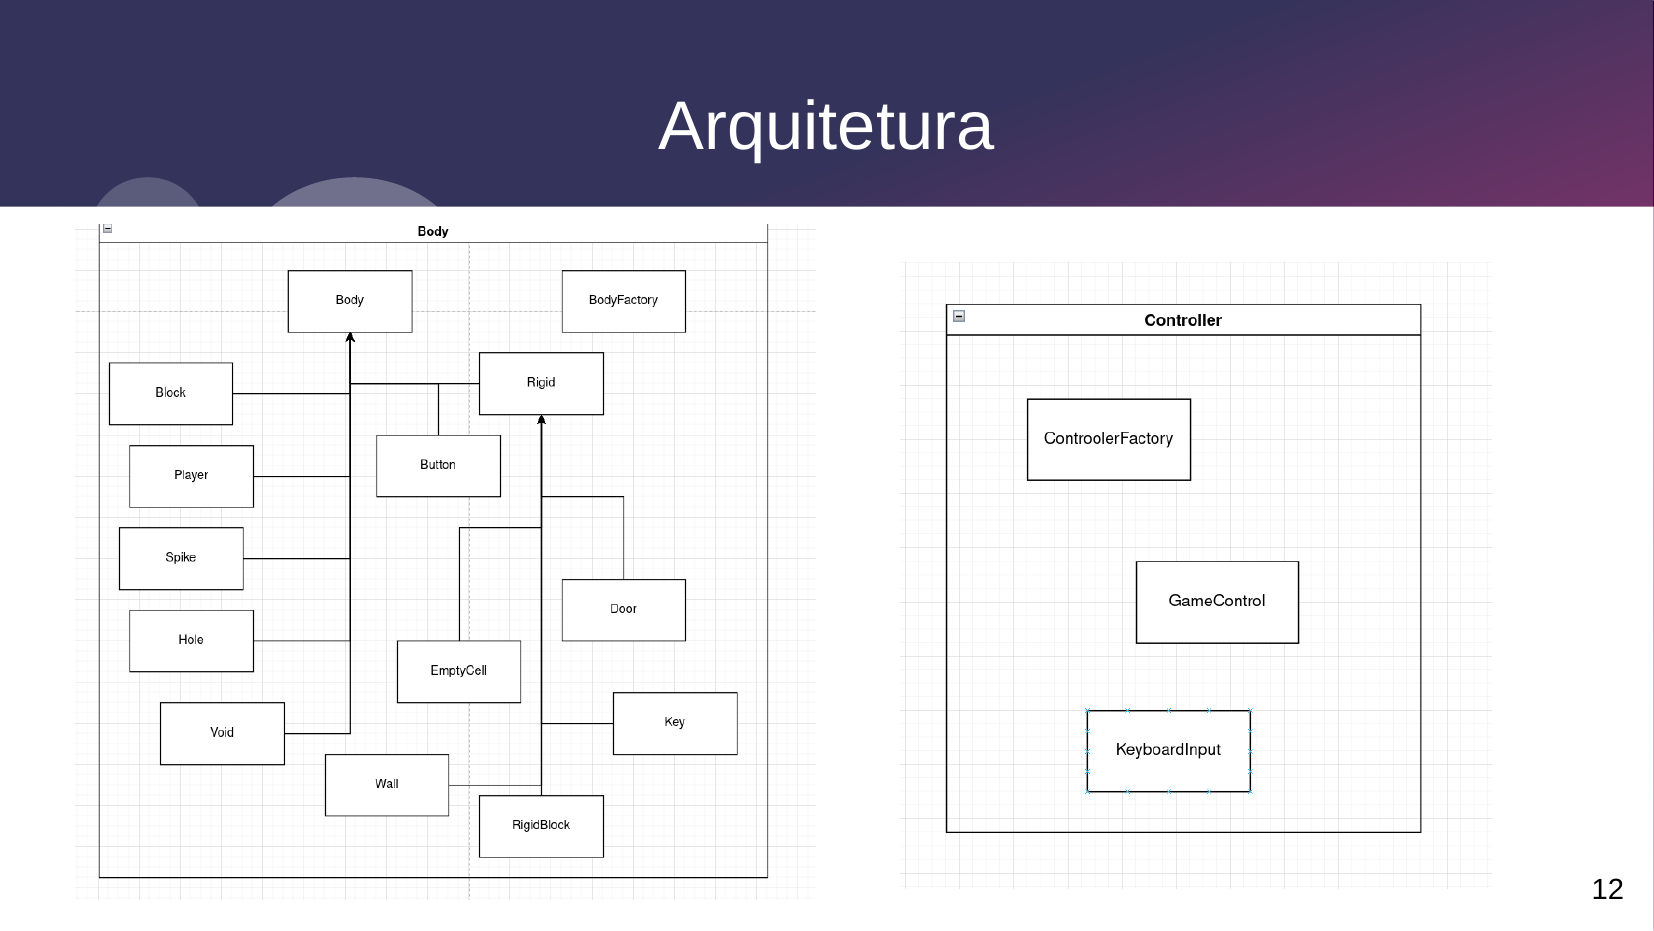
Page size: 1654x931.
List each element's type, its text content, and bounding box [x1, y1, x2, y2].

picture [75, 224, 816, 901]
title Arquitetura [88, 44, 1565, 207]
picture [900, 262, 1492, 889]
